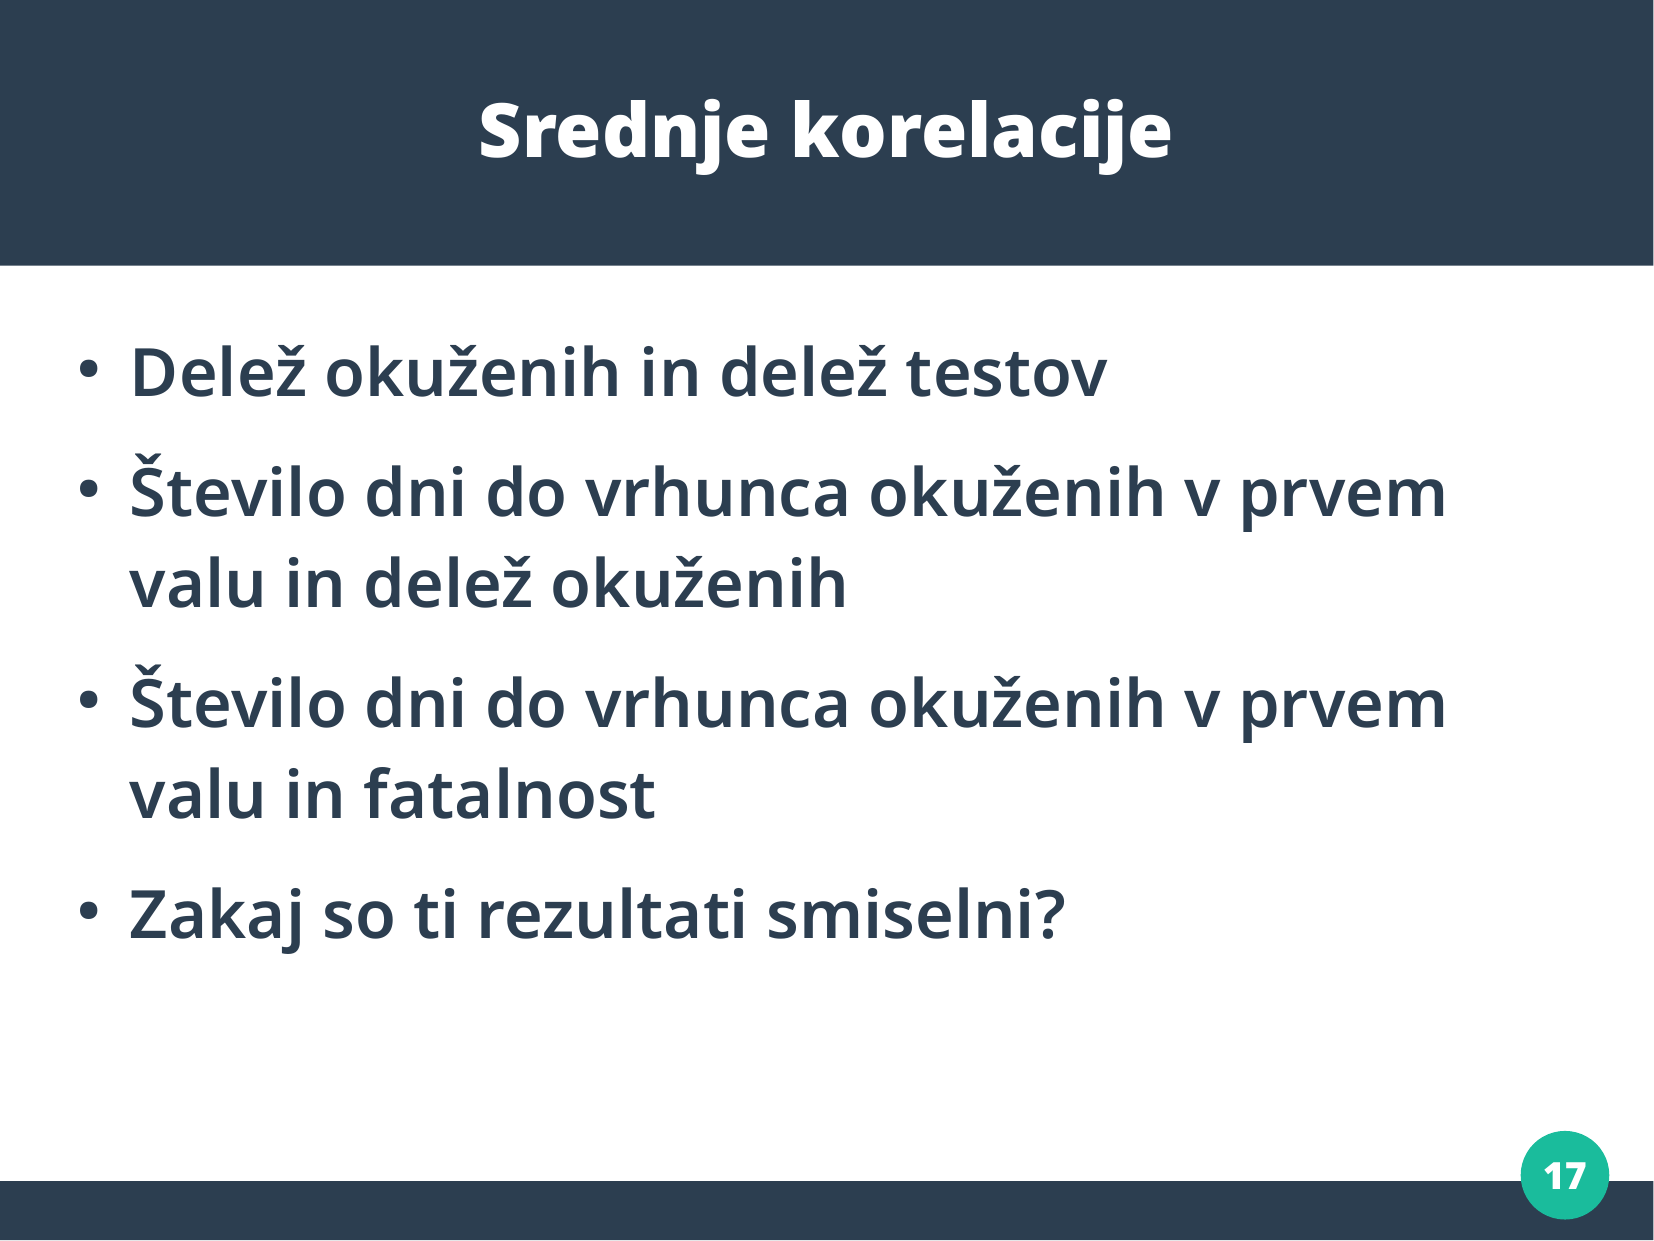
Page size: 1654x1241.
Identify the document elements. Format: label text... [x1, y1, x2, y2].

list Delež okuženih in delež testov Število dni do vrhunca okuženih v prvem valu in delež okuženih Število dni do vrhunca okuženih v prvem valu in fatalnost Zakaj so ti rezultati smiselni? [59, 324, 1595, 1126]
title Srednje korelacije [59, 49, 1595, 207]
